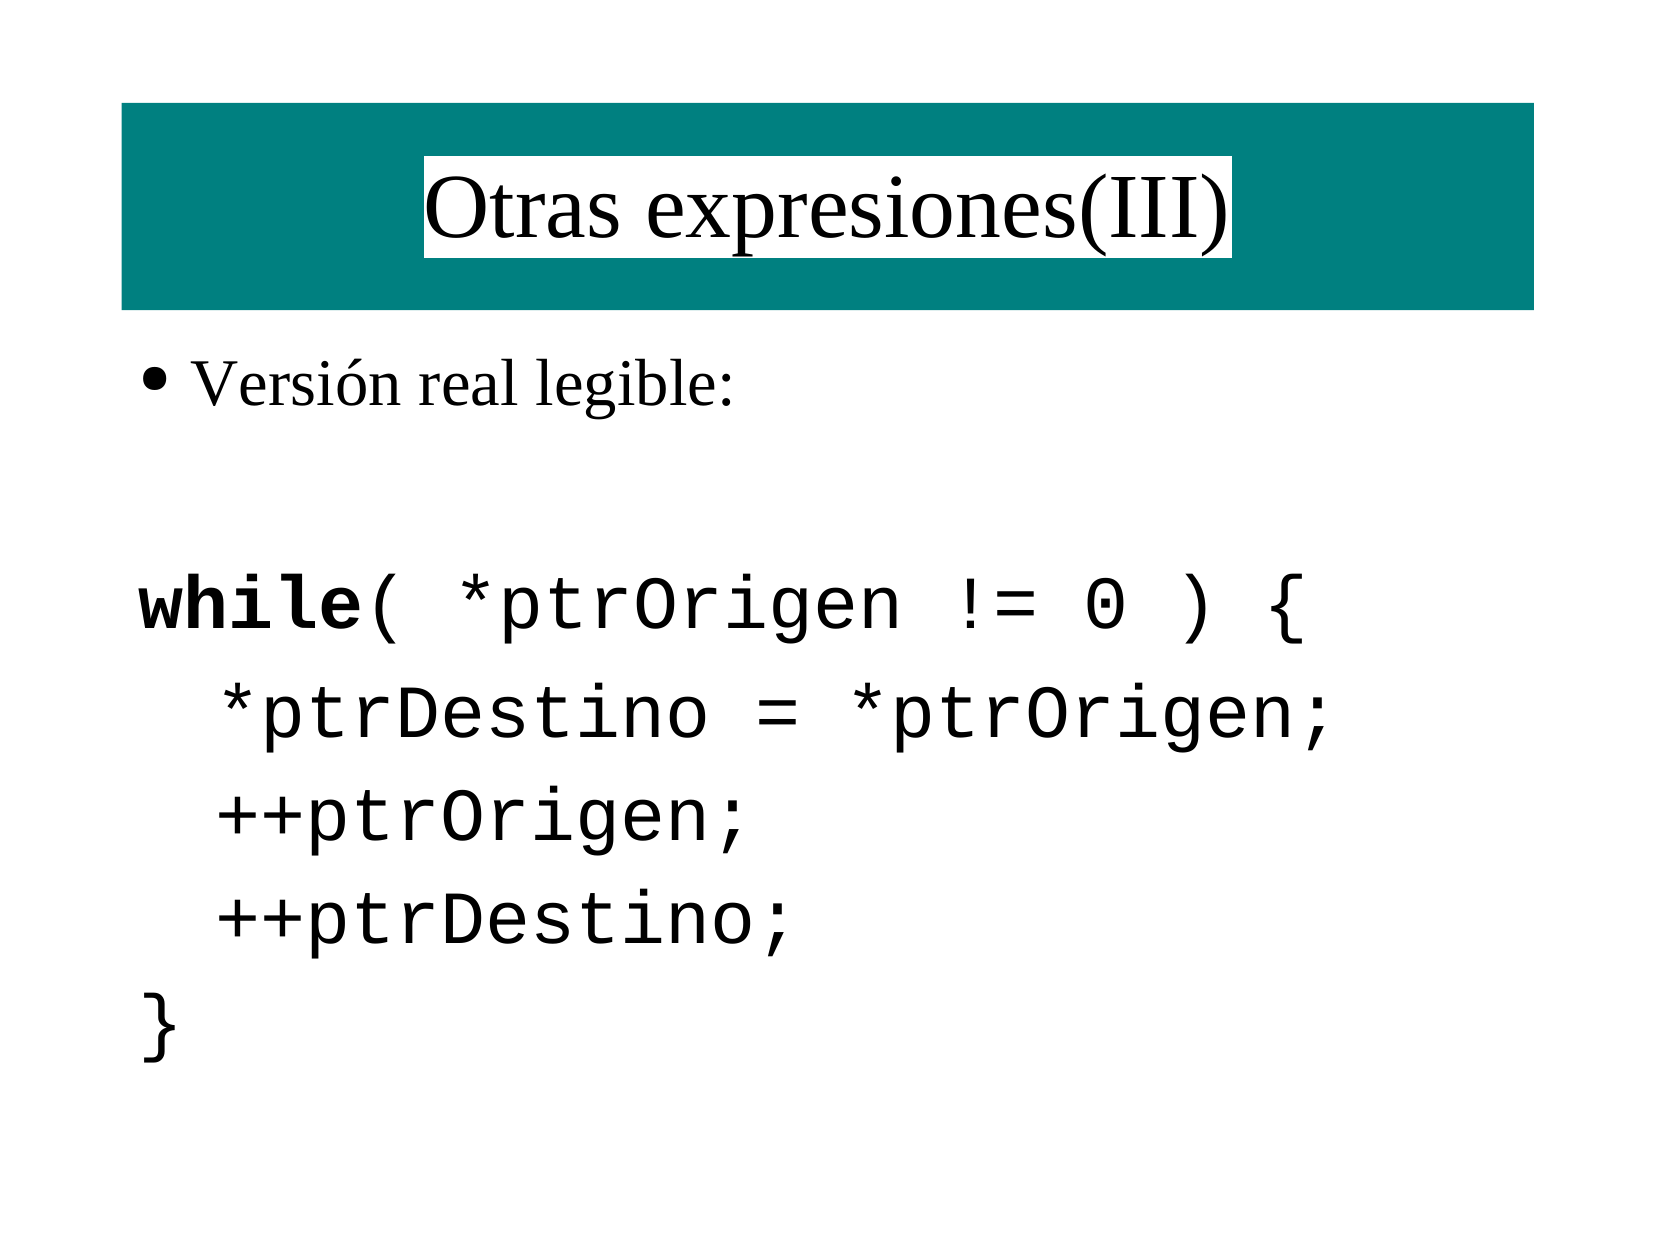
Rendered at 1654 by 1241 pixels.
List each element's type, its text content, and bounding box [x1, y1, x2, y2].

text_box Versión real legible: while( *ptrOrigen != 0 ) { *ptrDestino = *ptrOrigen; ++ptrOrigen; ++ptrDestino; } [121, 344, 1534, 1178]
title Otras expresiones(III) [121, 102, 1534, 311]
